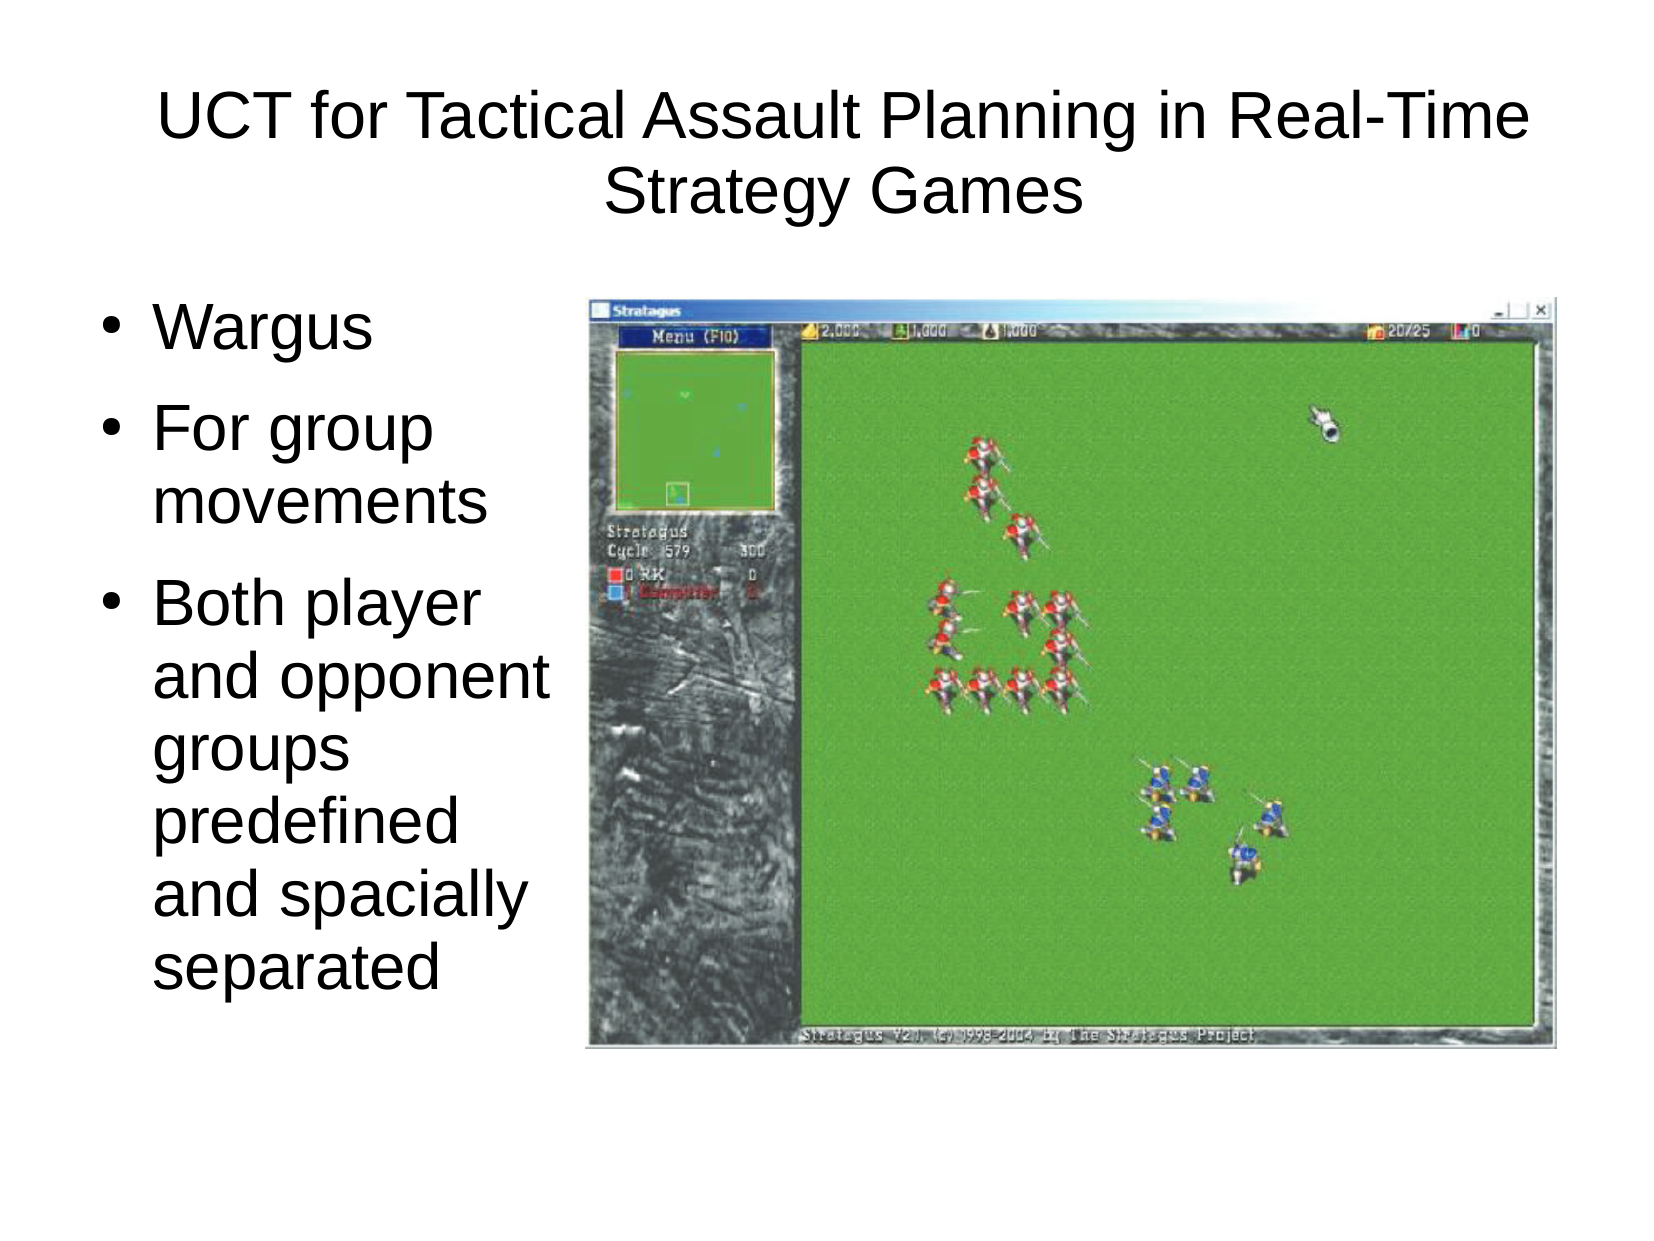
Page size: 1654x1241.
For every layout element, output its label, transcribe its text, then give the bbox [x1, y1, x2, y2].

title UCT for Tactical Assault Planning in Real-Time Strategy Games [82, 49, 1571, 257]
list Wargus For group movements Both player and opponent groups predefined and spacially separated [82, 290, 1571, 1010]
picture [585, 297, 1559, 1051]
